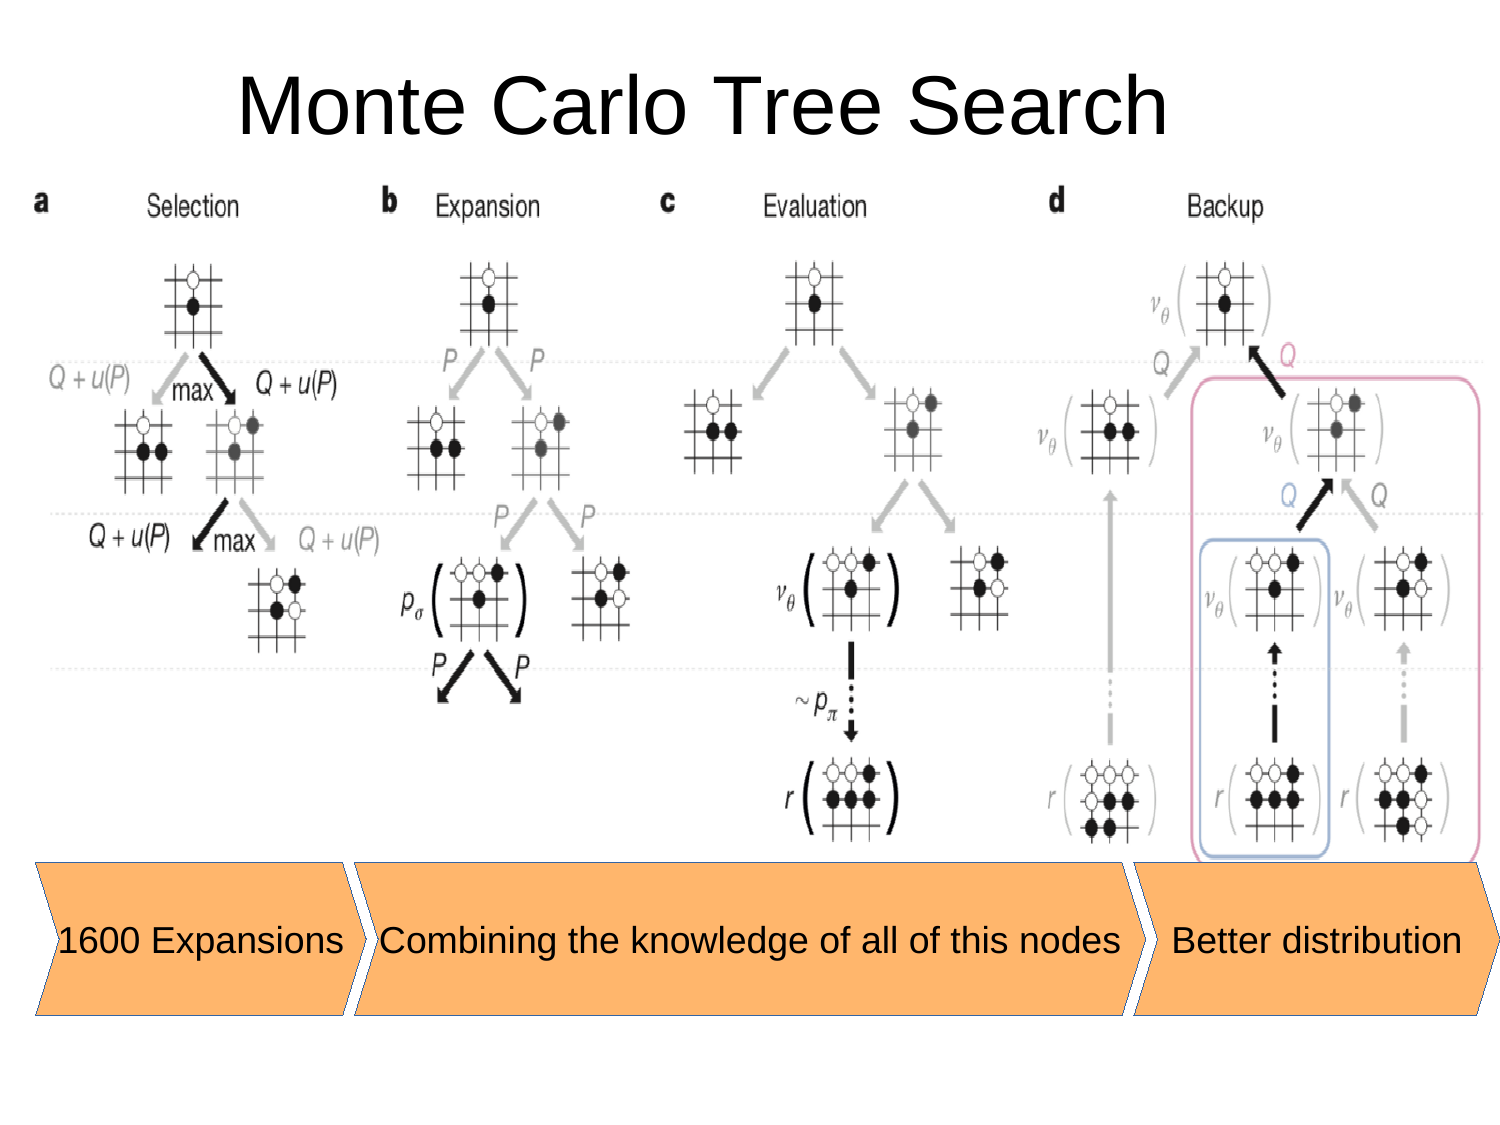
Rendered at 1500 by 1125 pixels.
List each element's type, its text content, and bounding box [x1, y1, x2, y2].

text_box Combining the knowledge of all of this nodes [354, 862, 1146, 1016]
picture [0, 165, 1500, 886]
text_box Monte Carlo Tree Search [236, 59, 1264, 189]
text_box 1600 Expansions [35, 862, 367, 1016]
text_box Better distribution [1133, 862, 1500, 1016]
